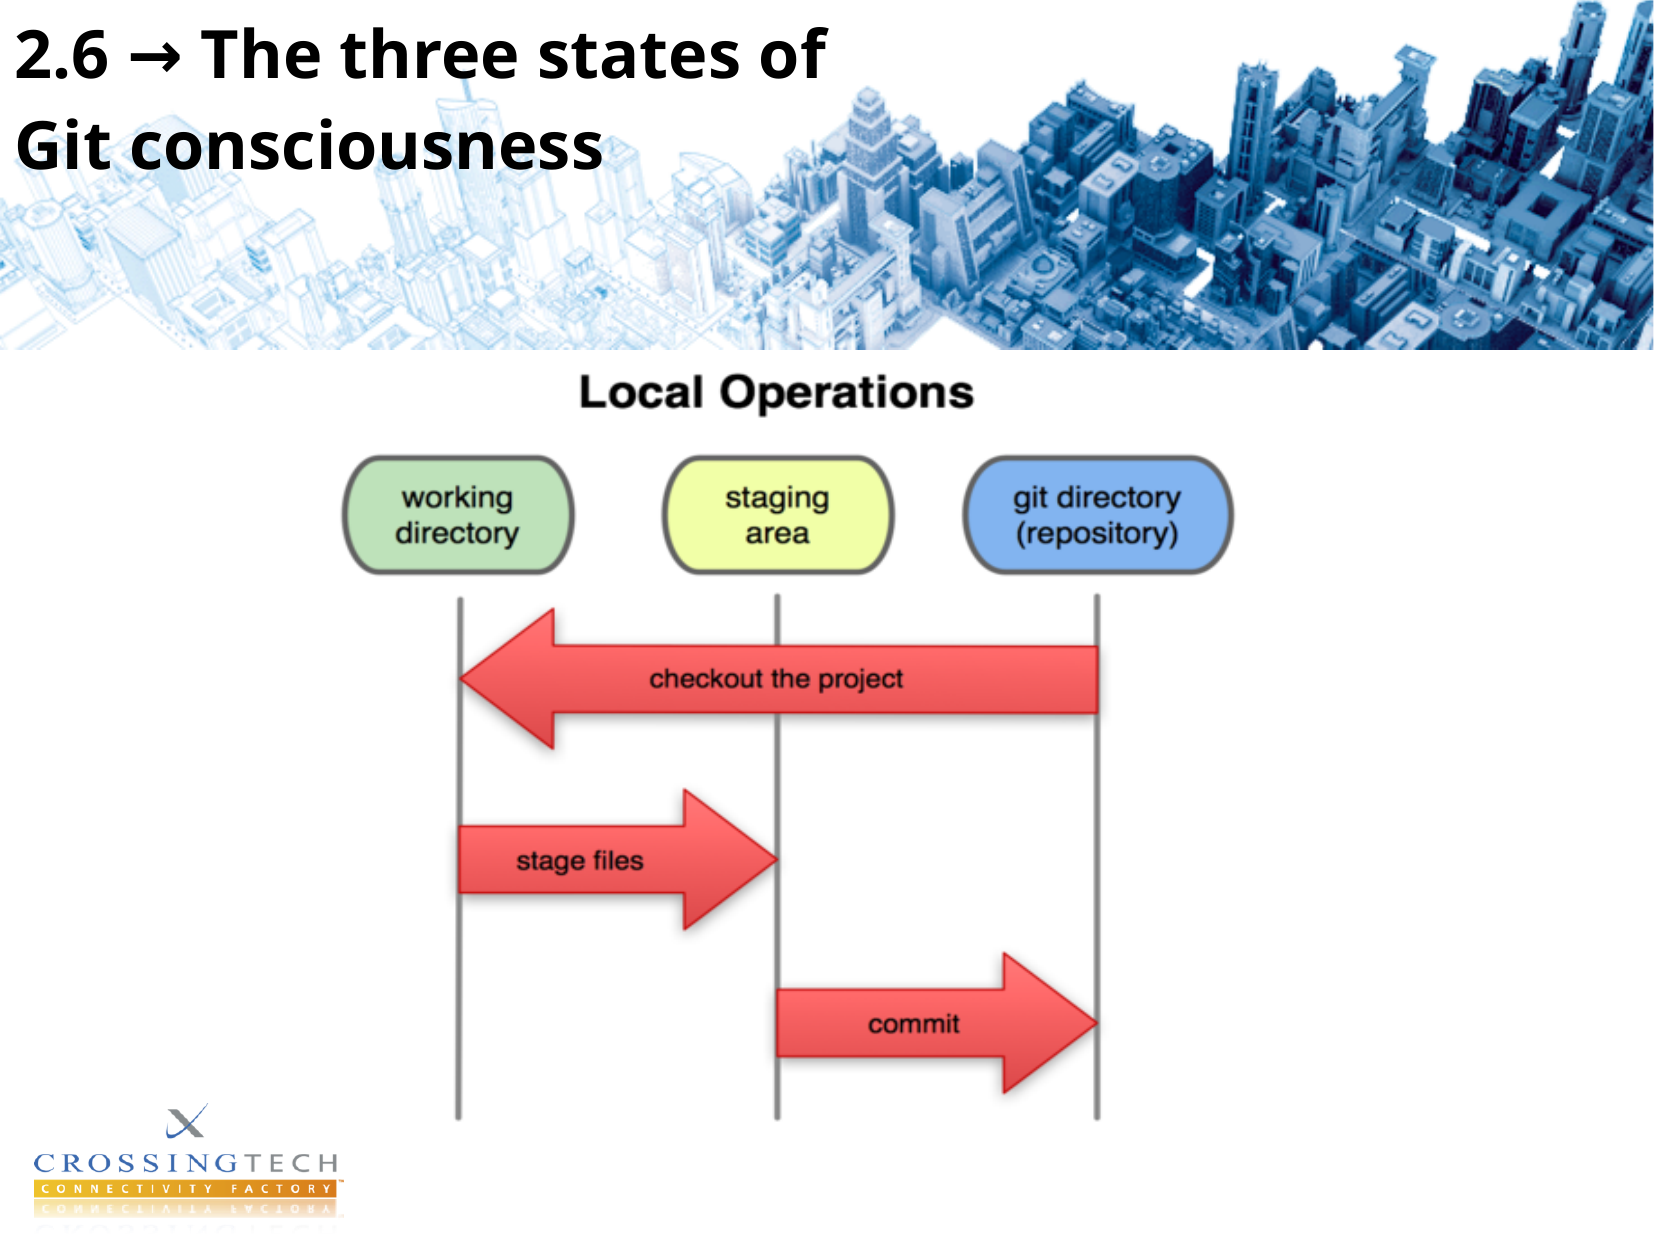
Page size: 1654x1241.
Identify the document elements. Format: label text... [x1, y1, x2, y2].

picture [0, 0, 1654, 350]
picture [34, 365, 1238, 1237]
text_box 2.6 → The three states of Git consciousness [0, 0, 1034, 171]
